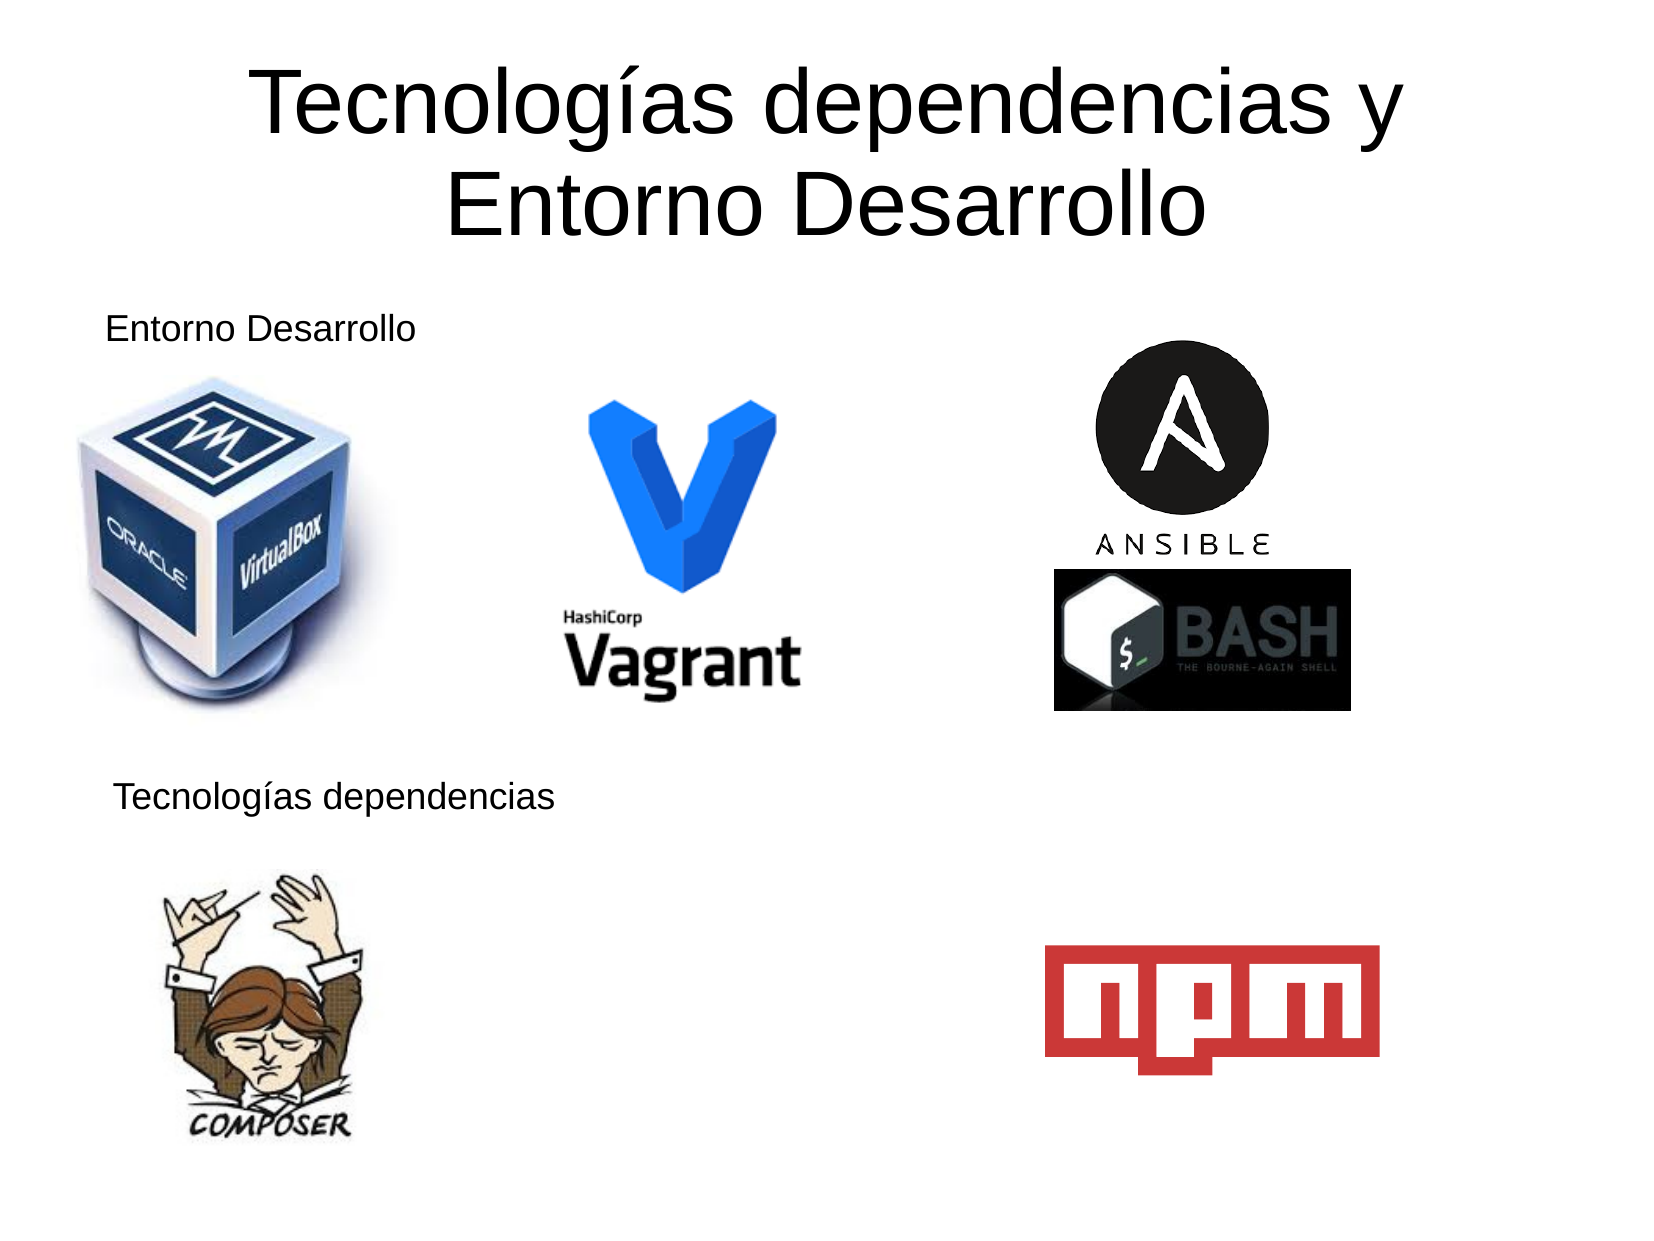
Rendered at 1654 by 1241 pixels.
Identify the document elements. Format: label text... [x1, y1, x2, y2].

picture [1054, 569, 1351, 711]
picture [135, 869, 391, 1152]
picture [1044, 945, 1381, 1076]
title Tecnologías dependencias y Entorno Desarrollo [82, 49, 1571, 257]
text_box Tecnologías dependencias [97, 768, 571, 826]
picture [1095, 340, 1269, 556]
picture [64, 375, 416, 728]
text_box Entorno Desarrollo [90, 300, 432, 357]
picture [507, 375, 860, 728]
